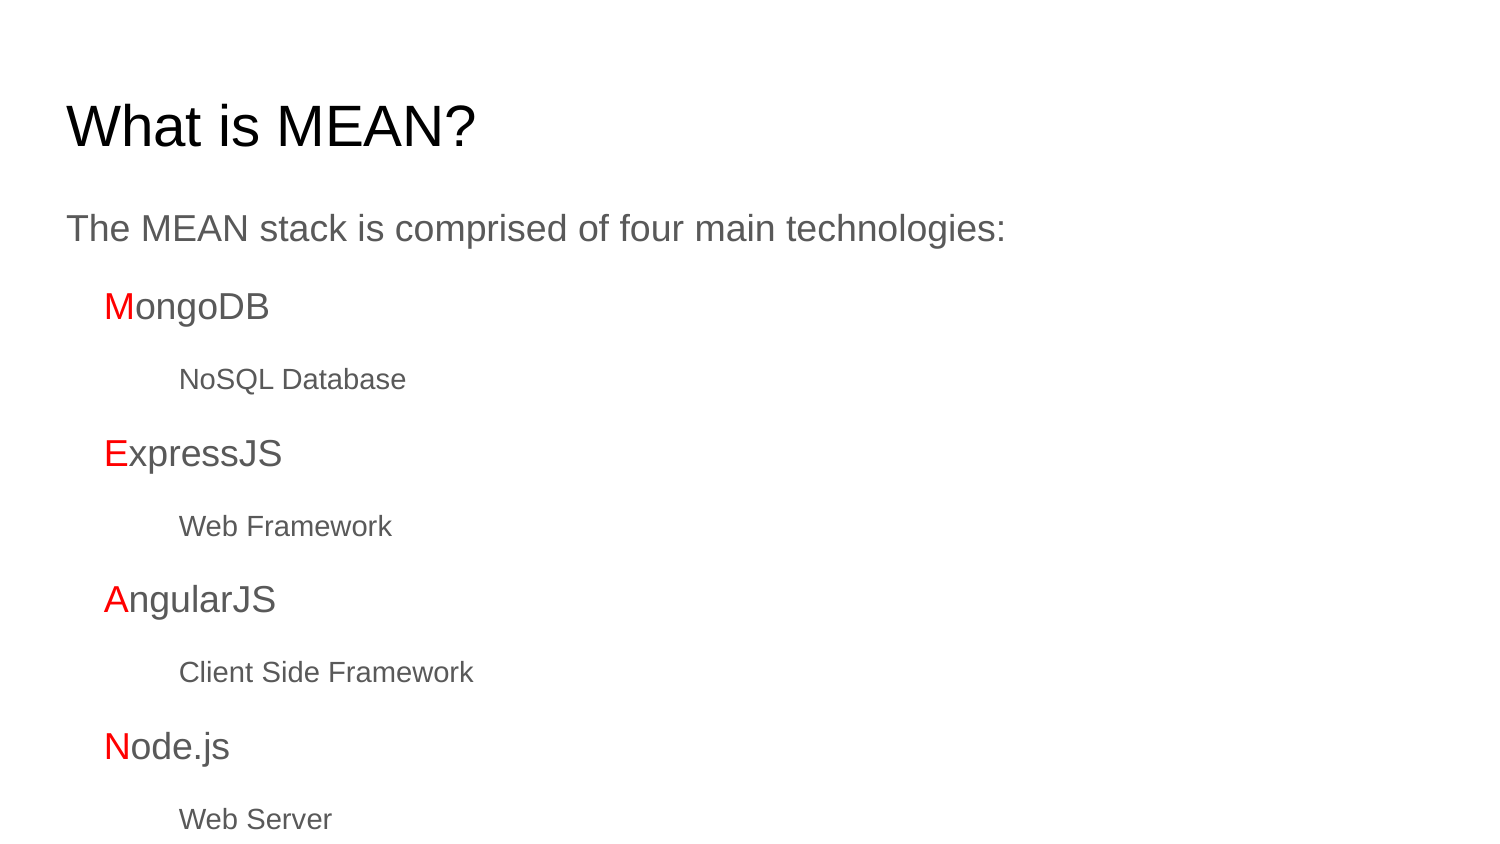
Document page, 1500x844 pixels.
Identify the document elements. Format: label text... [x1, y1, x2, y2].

list The MEAN stack is comprised of four main technologies: MongoDB NoSQL Database ExpressJS Web Framework AngularJS Client Side Framework Node.js Web Server [51, 189, 1449, 750]
title What is MEAN? [51, 72, 1449, 167]
